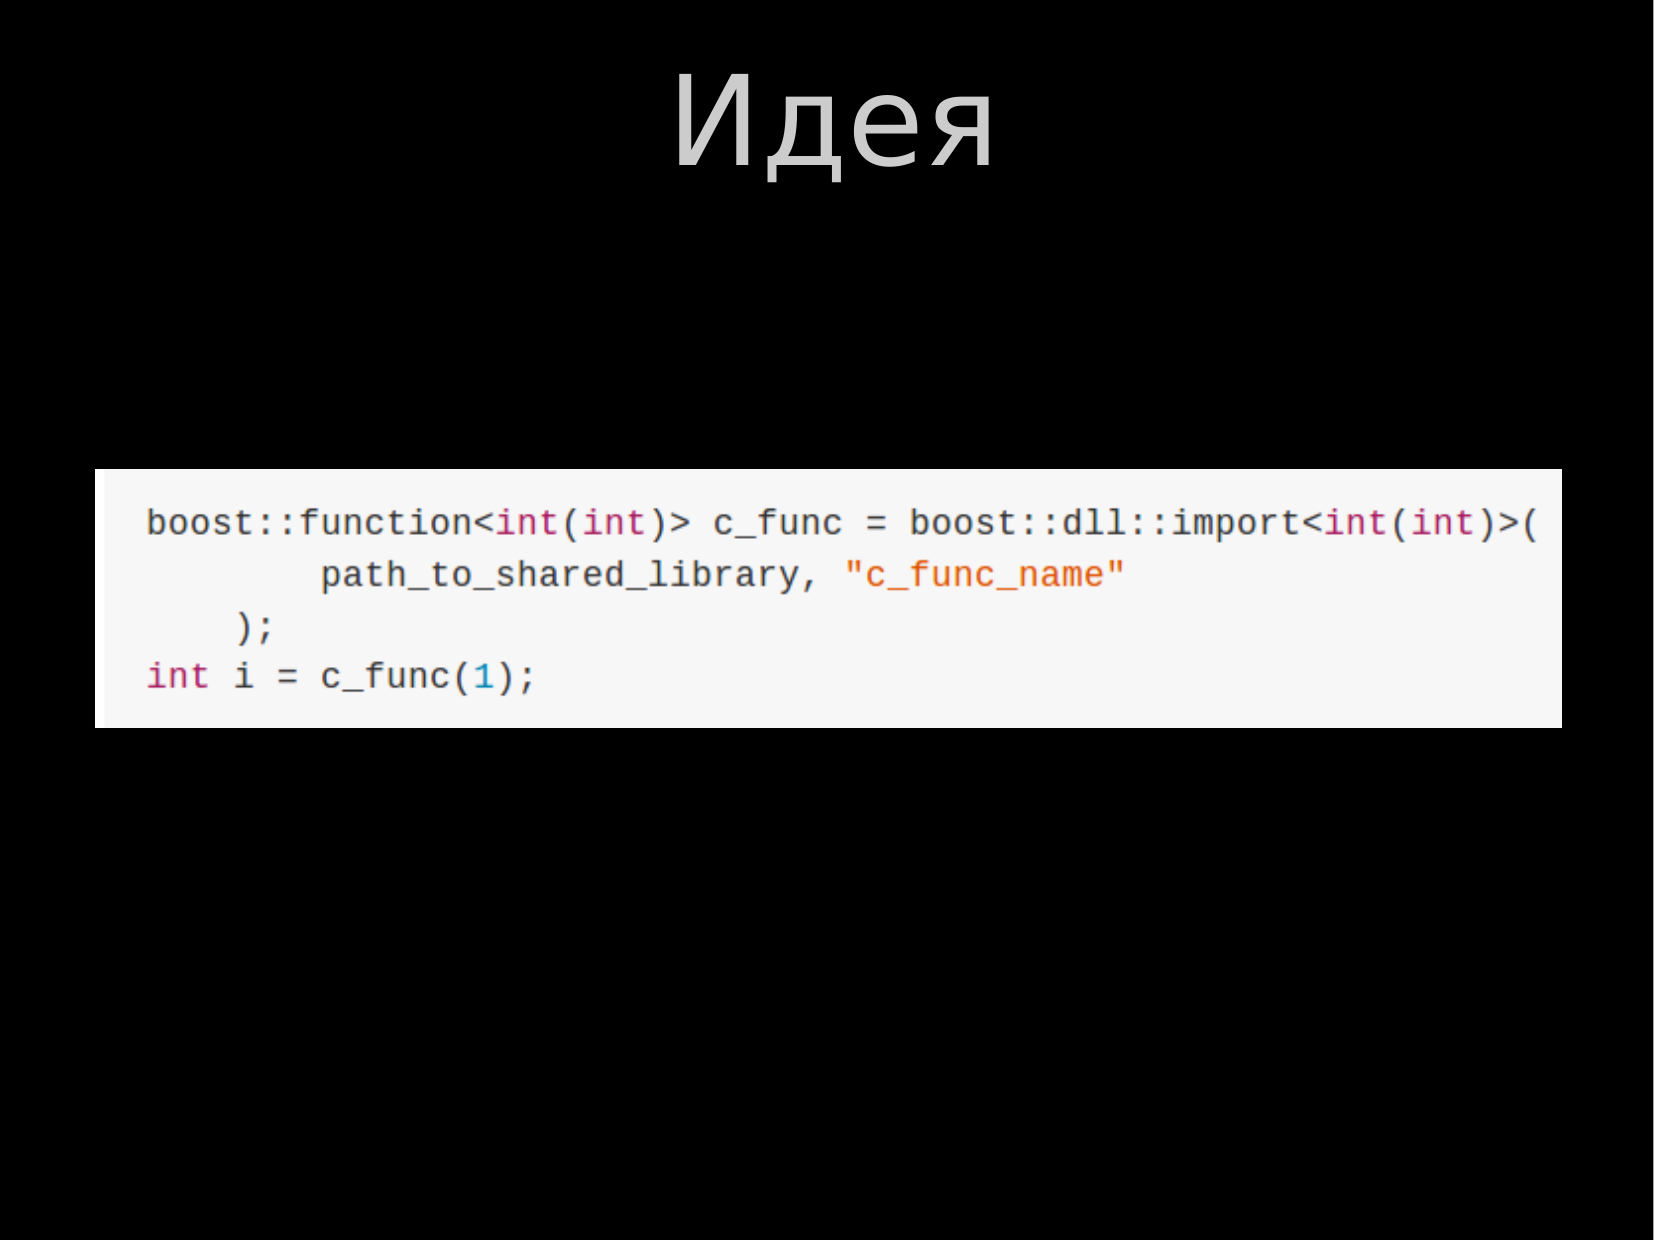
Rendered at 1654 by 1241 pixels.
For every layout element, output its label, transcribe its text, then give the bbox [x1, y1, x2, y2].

title Идея [90, 45, 1579, 200]
picture [95, 469, 1562, 728]
